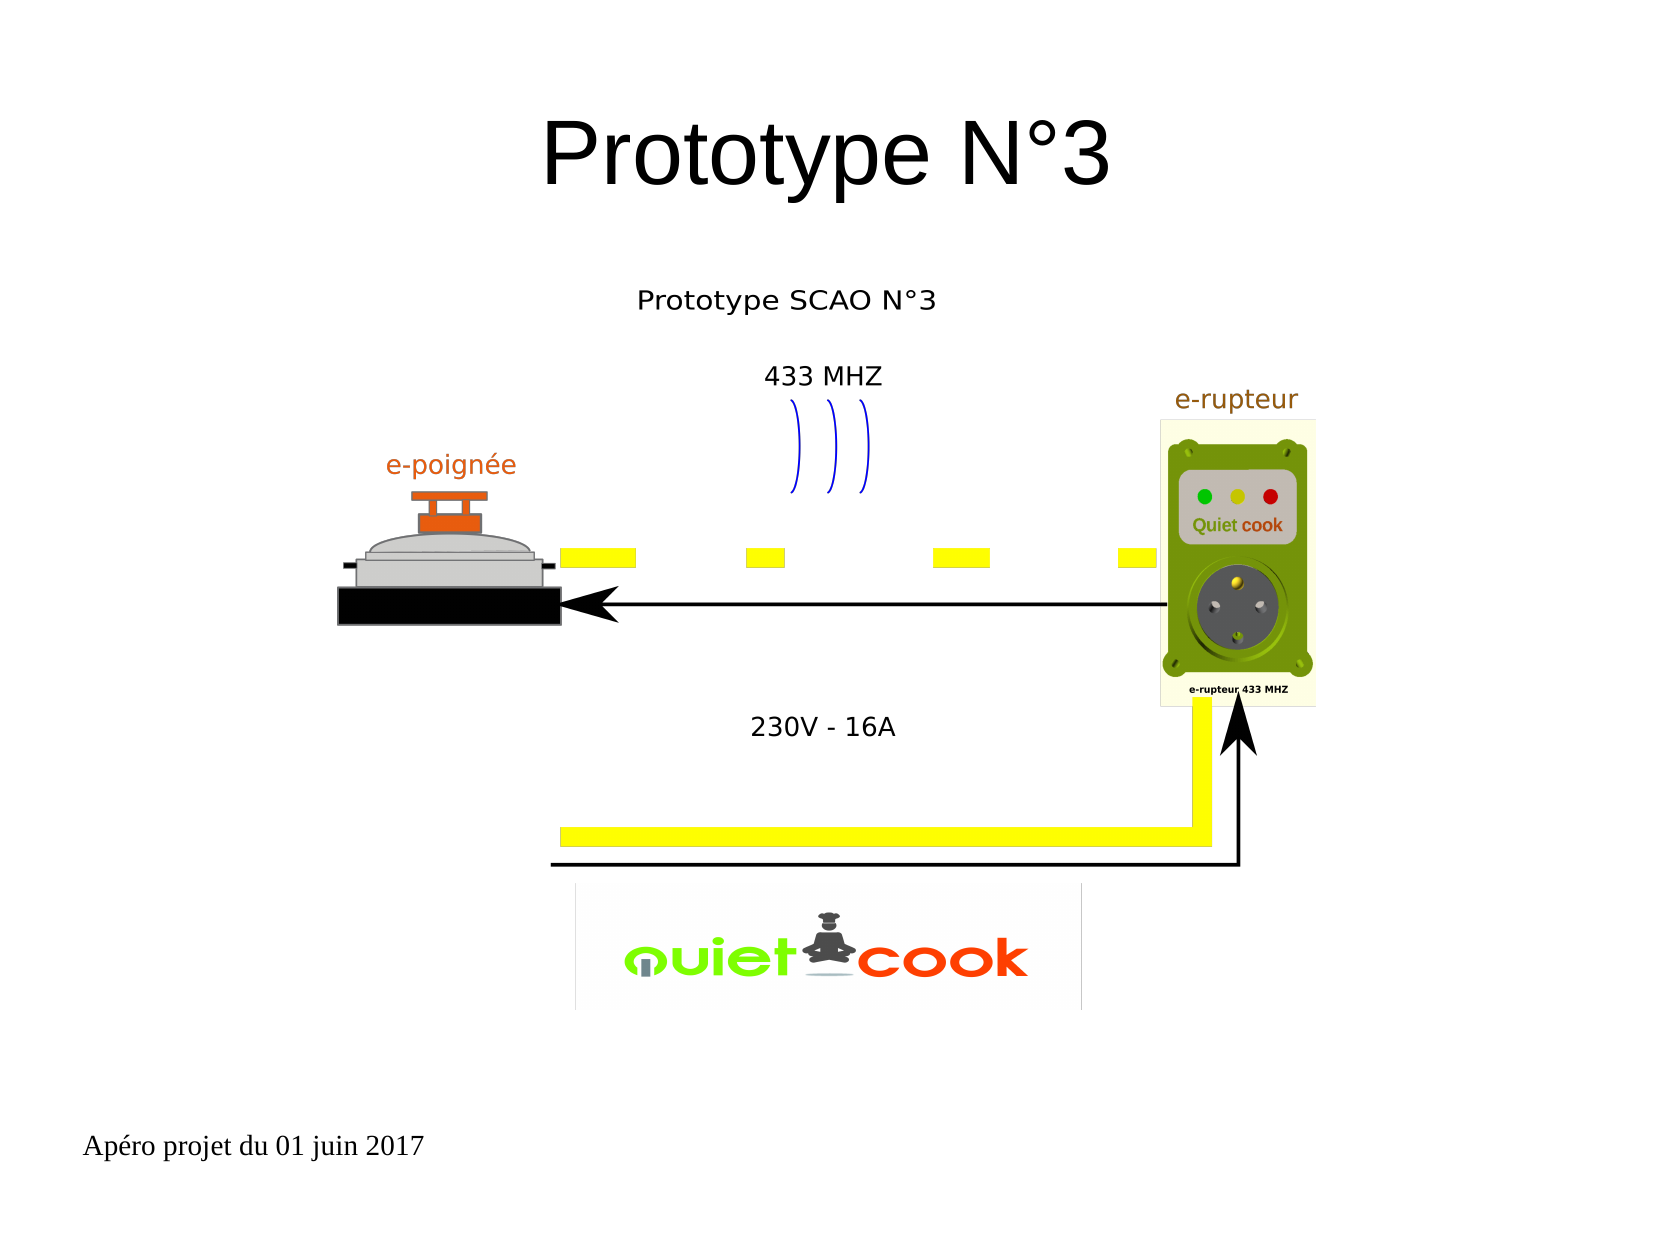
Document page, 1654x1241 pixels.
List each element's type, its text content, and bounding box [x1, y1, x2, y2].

picture [337, 290, 1316, 1010]
title Prototype N°3 [82, 49, 1571, 257]
